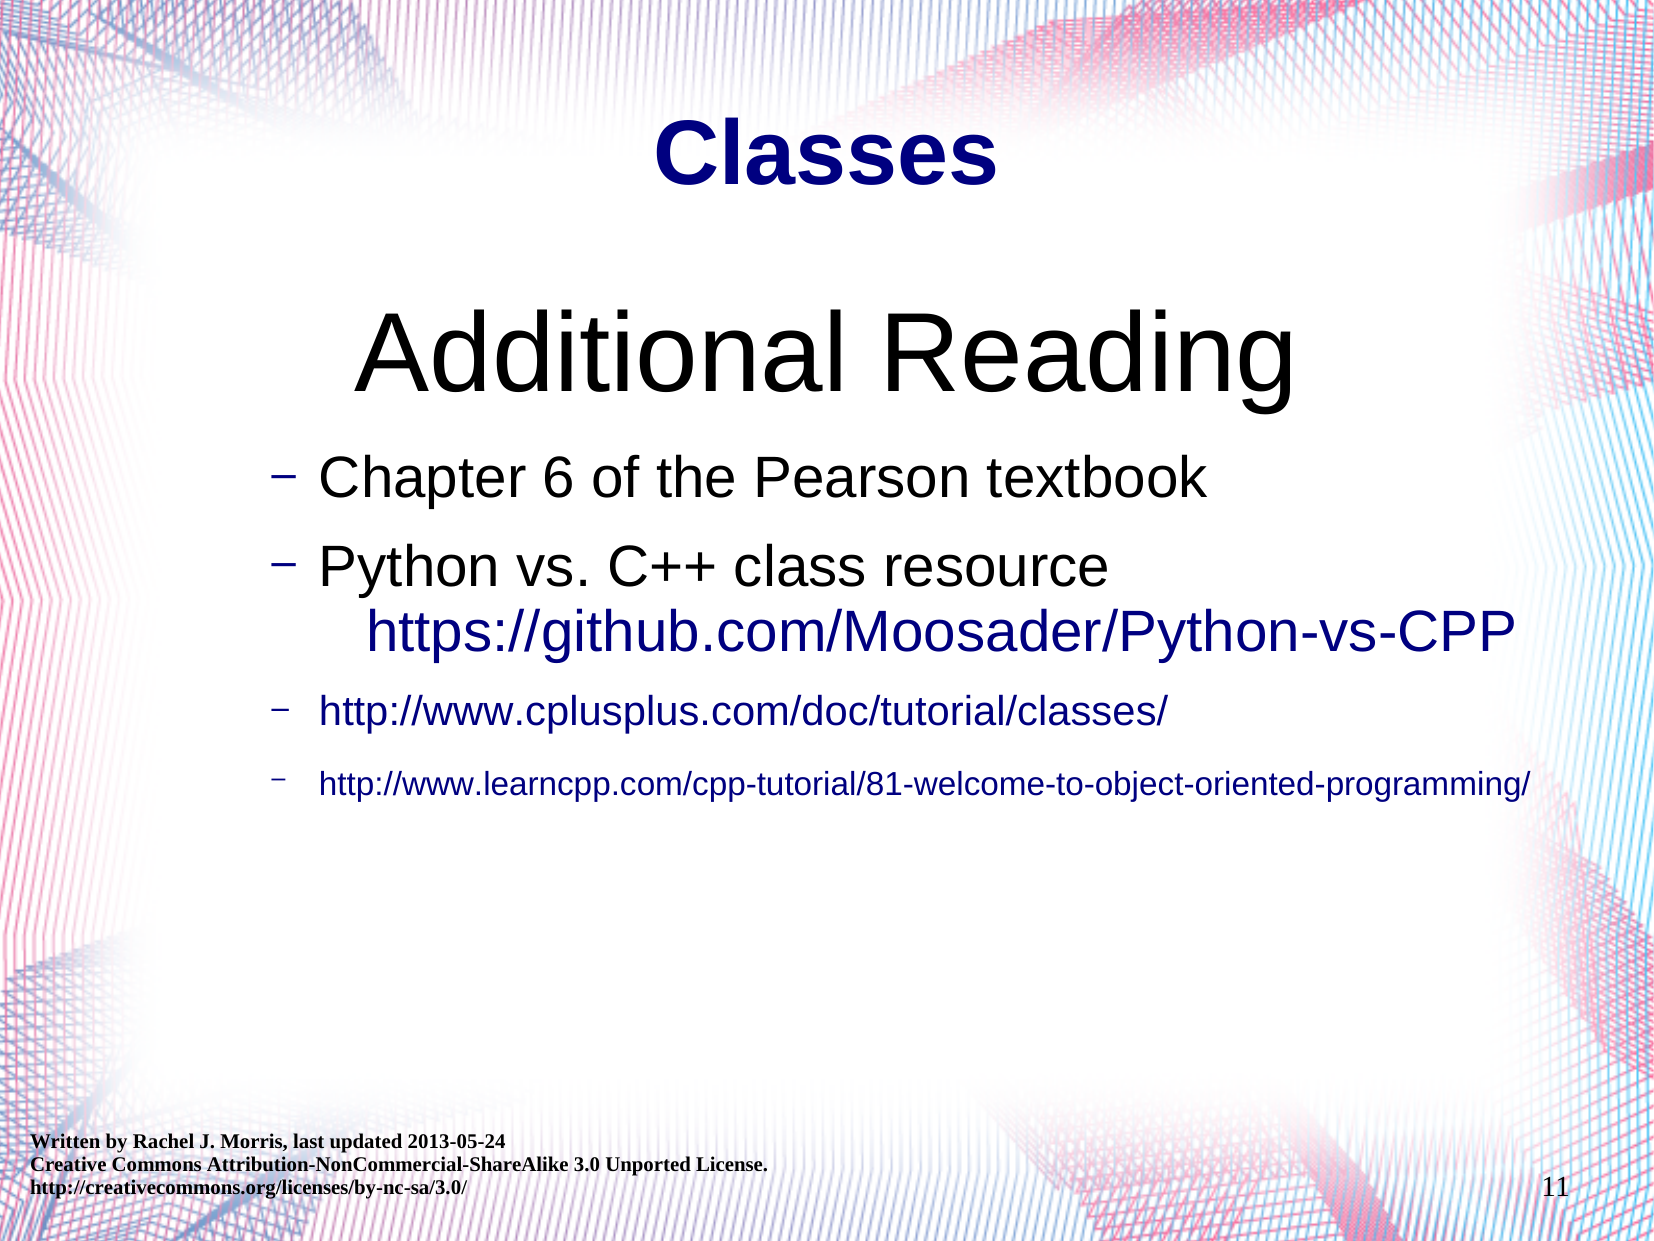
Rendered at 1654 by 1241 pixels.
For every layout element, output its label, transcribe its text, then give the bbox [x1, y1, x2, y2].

title Classes [82, 49, 1571, 257]
list Additional Reading Chapter 6 of the Pearson textbook Python vs. C++ class resource https://github.com/Moosader/Python-vs-CPP http://www.cplusplus.com/doc/tutorial/classes/ http://www.learncpp.com/cpp-tutorial/81-welcome-to-object-oriented-programming/ [82, 290, 1571, 1010]
picture [0, 0, 1654, 1241]
